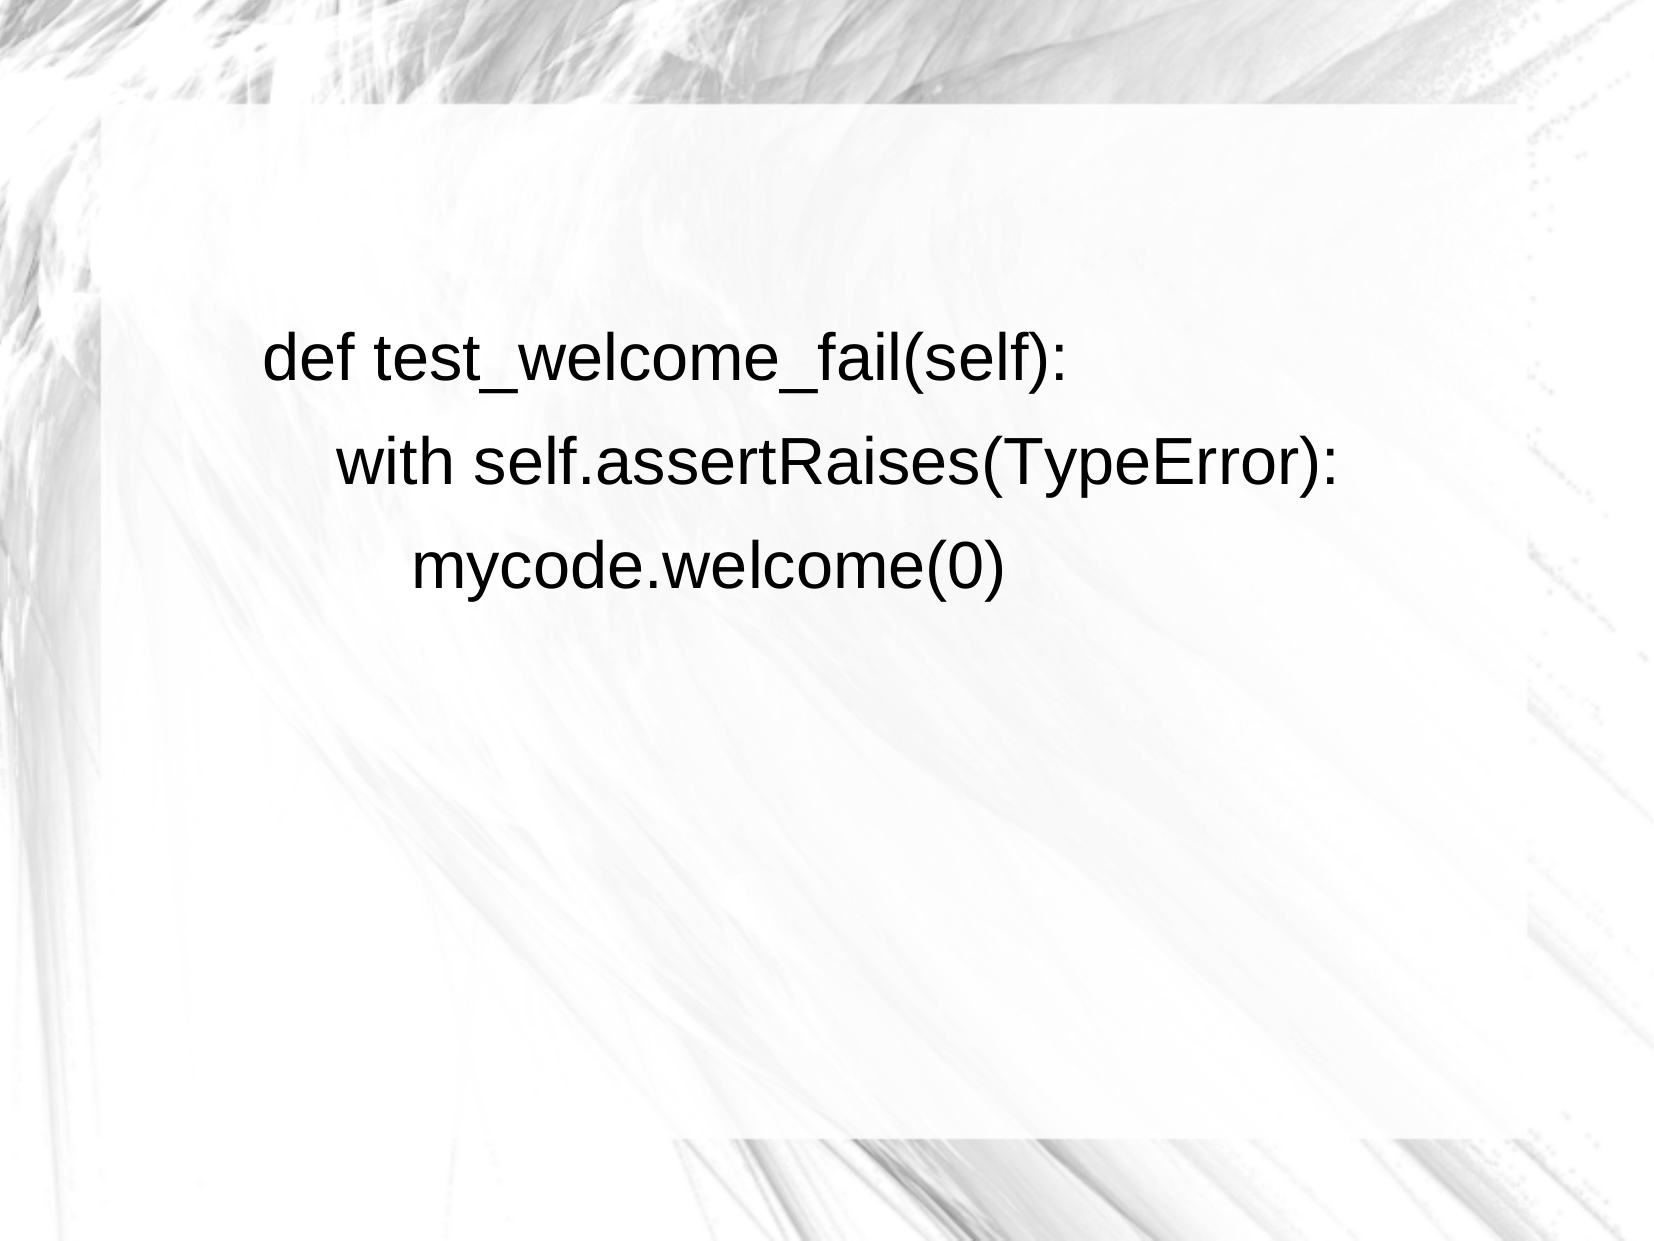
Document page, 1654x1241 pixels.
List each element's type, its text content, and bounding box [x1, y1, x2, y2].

picture [0, 0, 1654, 1241]
list def test_welcome_fail(self): with self.assertRaises(TypeError): mycode.welcome(0) [118, 319, 1571, 1040]
